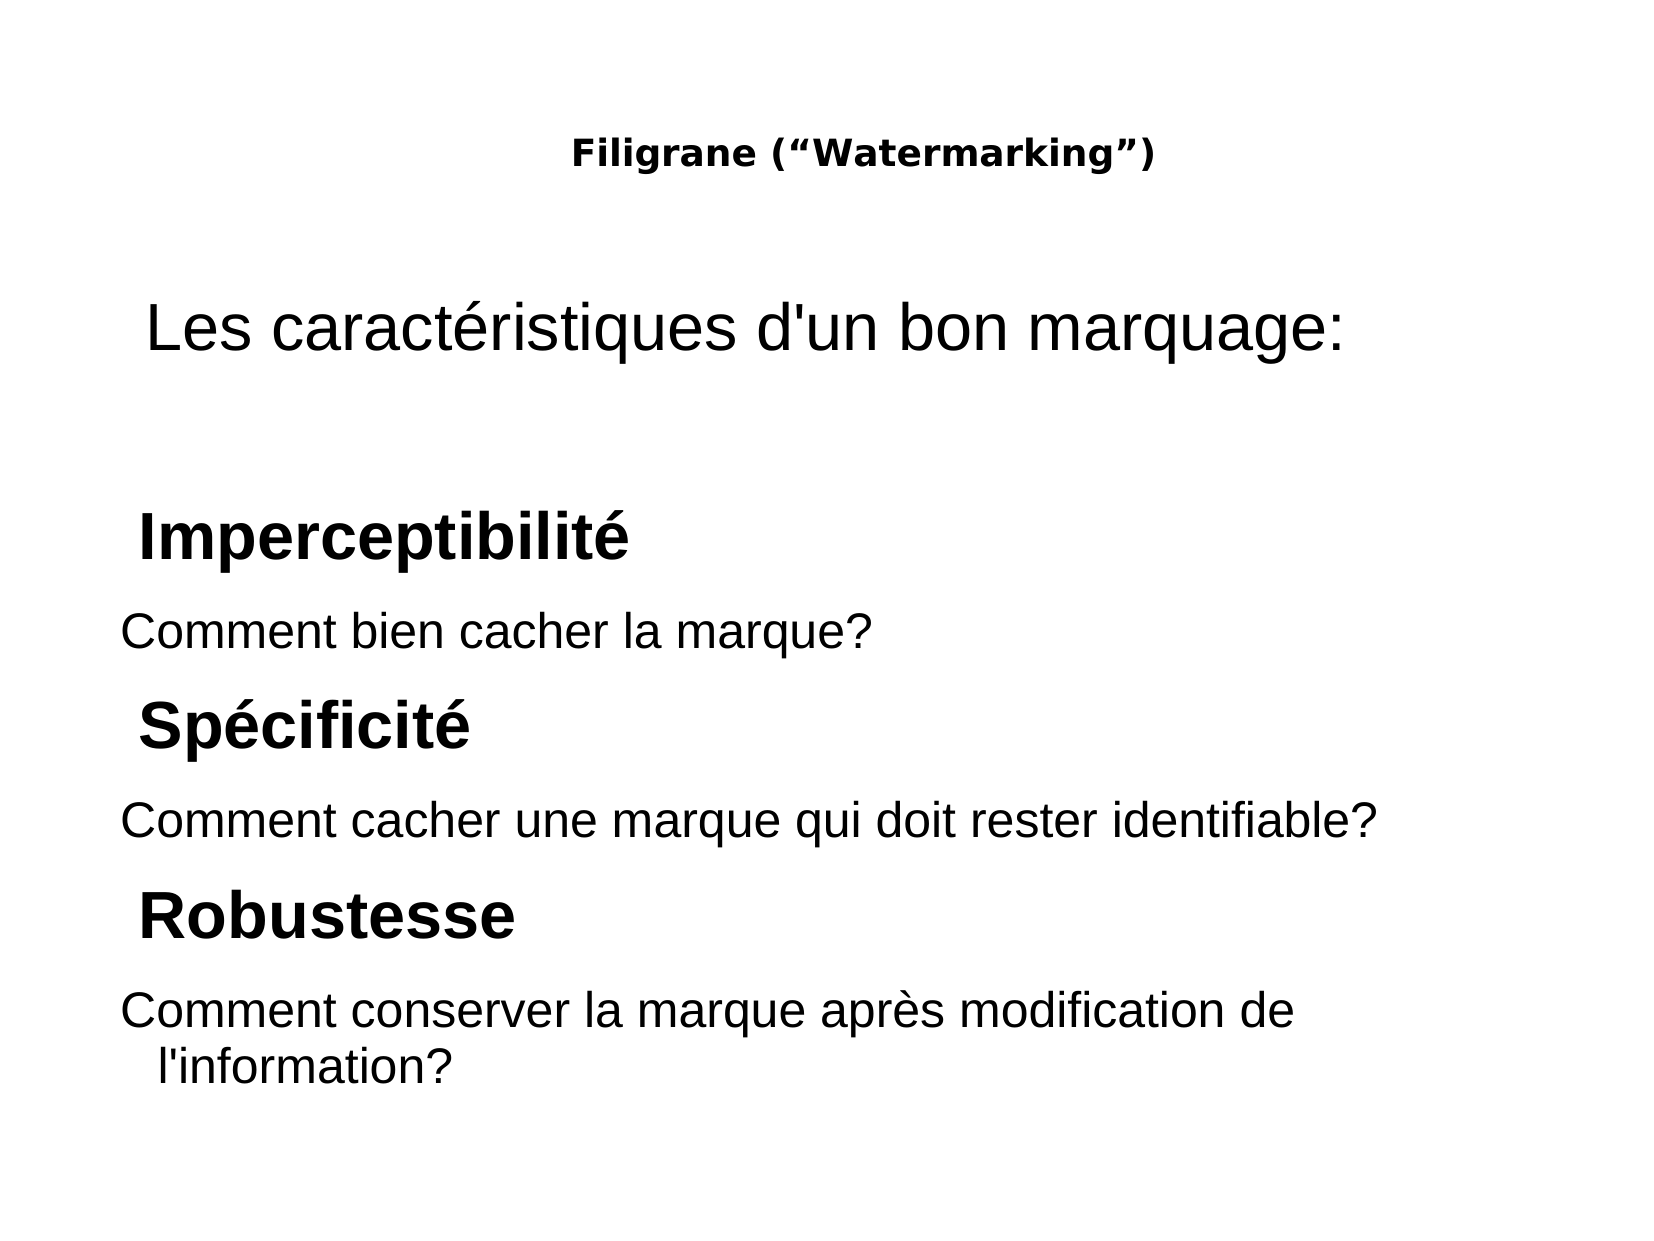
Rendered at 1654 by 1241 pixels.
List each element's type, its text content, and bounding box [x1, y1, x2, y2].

list Les caractéristiques d'un bon marquage: Imperceptibilité Comment bien cacher la marque? Spécificité Comment cacher une marque qui doit rester identifiable? Robustesse Comment conserver la marque après modification de l'information? [82, 290, 1571, 1094]
title Filigrane (“Watermarking”) [82, 56, 1571, 250]
